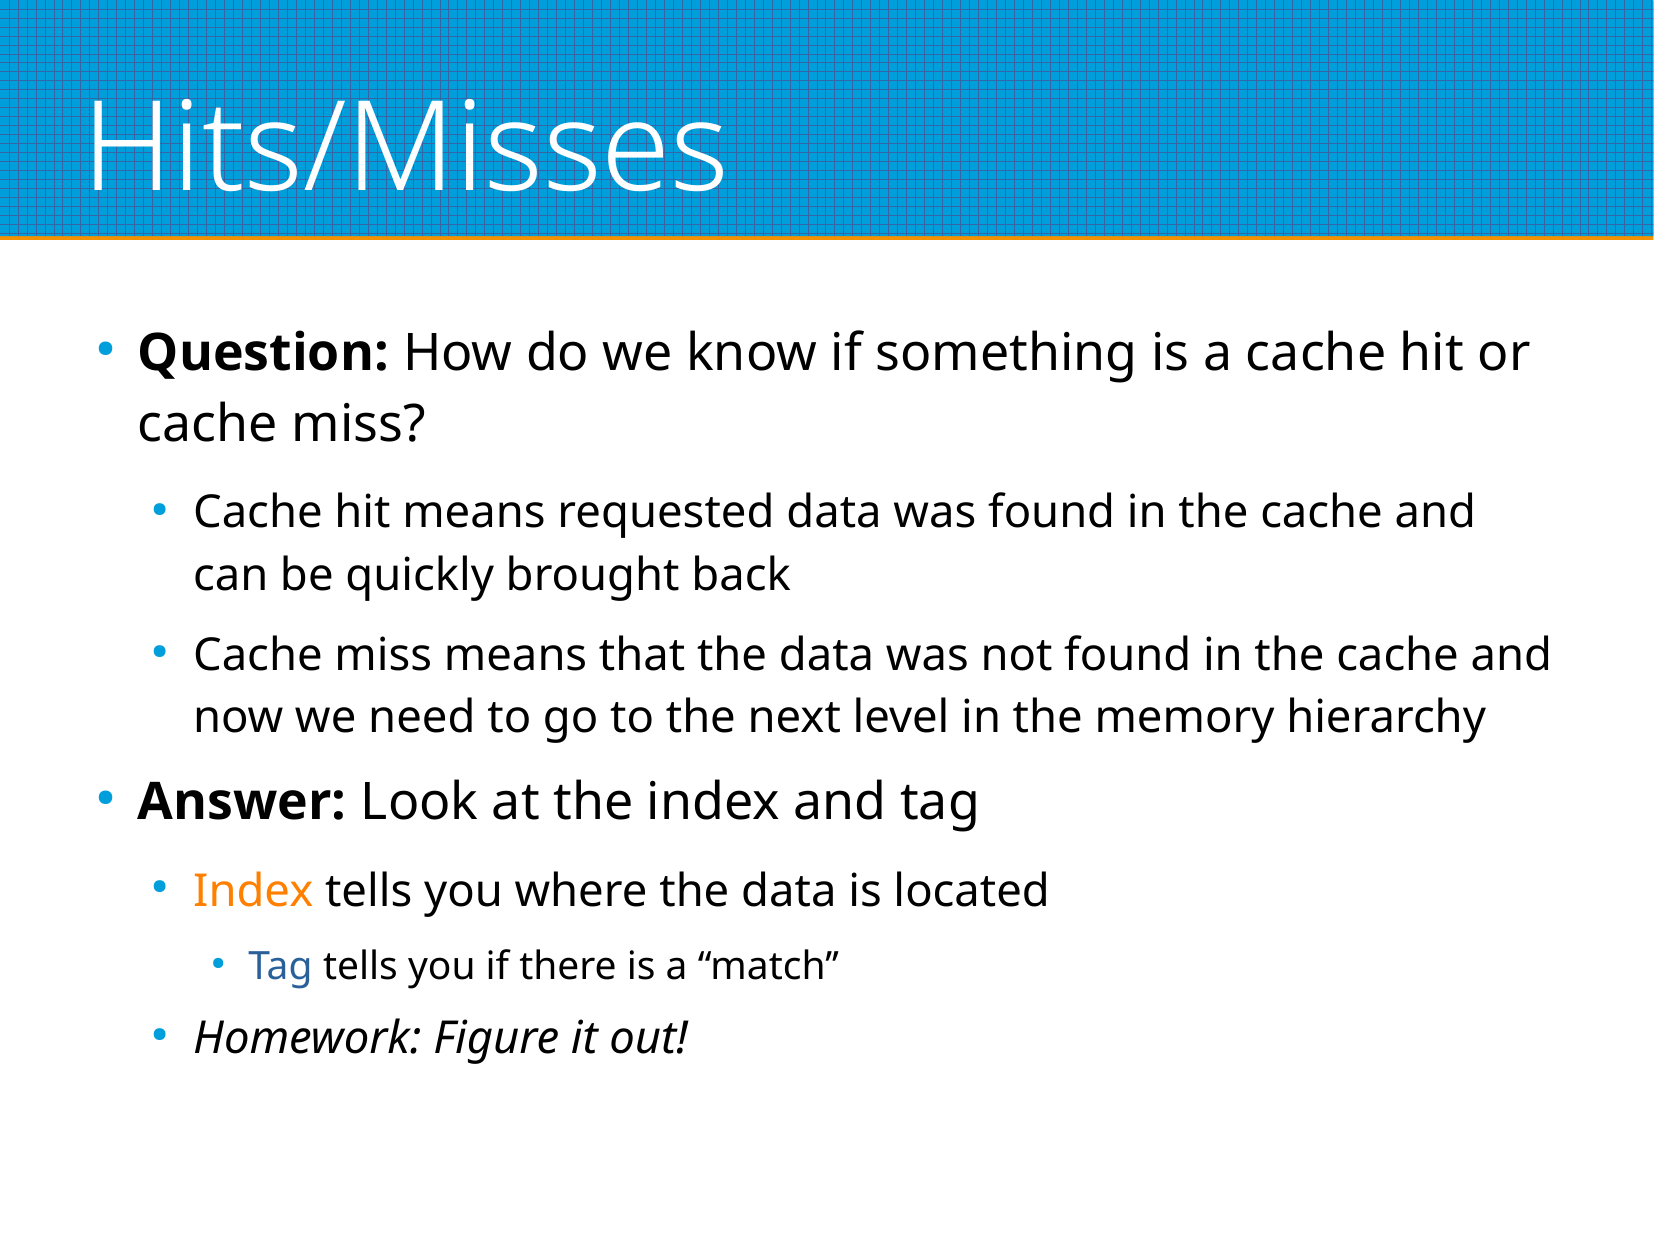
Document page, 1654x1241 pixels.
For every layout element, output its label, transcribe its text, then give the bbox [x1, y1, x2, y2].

title Hits/Misses [82, 19, 1571, 227]
list Question: How do we know if something is a cache hit or cache miss? Cache hit means requested data was found in the cache and can be quickly brought back Cache miss means that the data was not found in the cache and now we need to go to the next level in the memory hierarchy Answer: Look at the index and tag Index tells you where the data is located Tag tells you if there is a ‘‘match’’ Homework: Figure it out! [82, 314, 1563, 1093]
